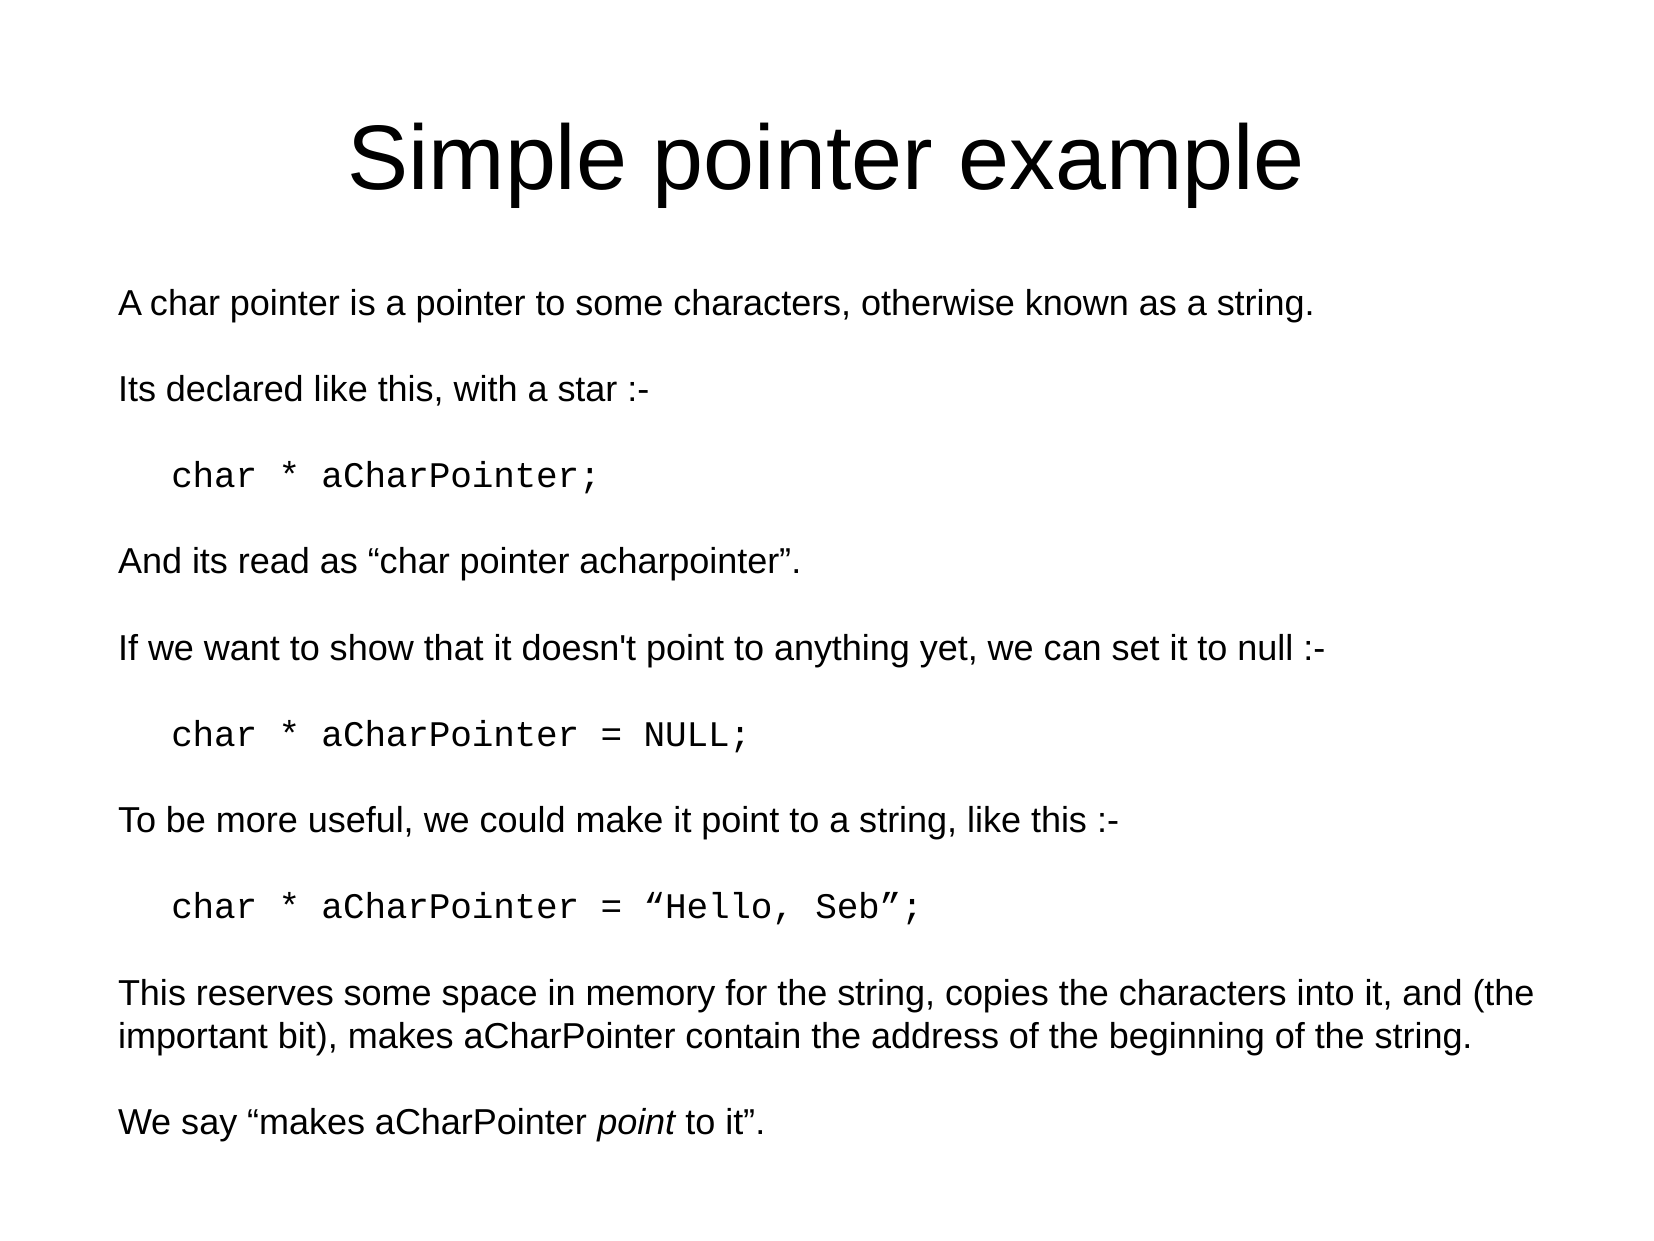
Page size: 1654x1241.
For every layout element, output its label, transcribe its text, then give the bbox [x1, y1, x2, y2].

title Simple pointer example [82, 49, 1571, 257]
subtitle A char pointer is a pointer to some characters, otherwise known as a string. Its declared like this, with a star :- char * aCharPointer; And its read as “char pointer acharpointer”. If we want to show that it doesn't point to anything yet, we can set it to null :- char * aCharPointer = NULL; To be more useful, we could make it point to a string, like this :- char * aCharPointer = “Hello, Seb”; This reserves some space in memory for the string, copies the characters into it, and (the important bit), makes aCharPointer contain the address of the beginning of the string. We say “makes aCharPointer point to it”. [118, 236, 1583, 1152]
